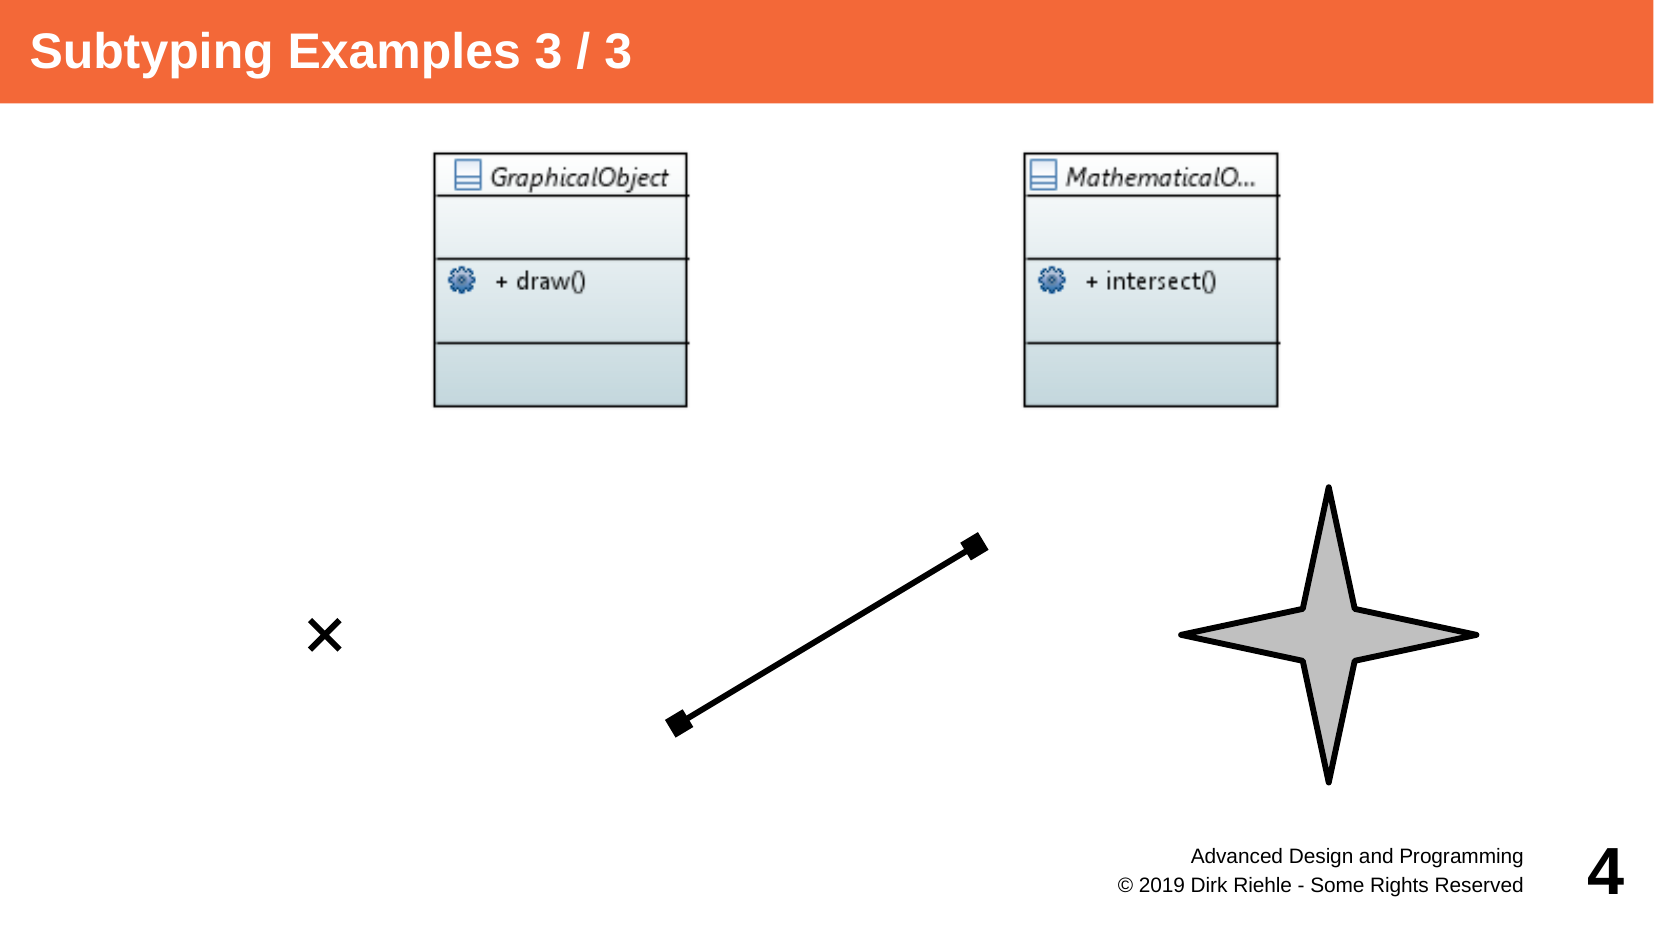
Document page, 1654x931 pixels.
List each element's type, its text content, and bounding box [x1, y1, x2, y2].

picture [413, 132, 709, 429]
title Subtyping Examples 3 / 3 [0, 0, 1654, 104]
text_box [1181, 487, 1477, 783]
picture [1003, 132, 1300, 429]
